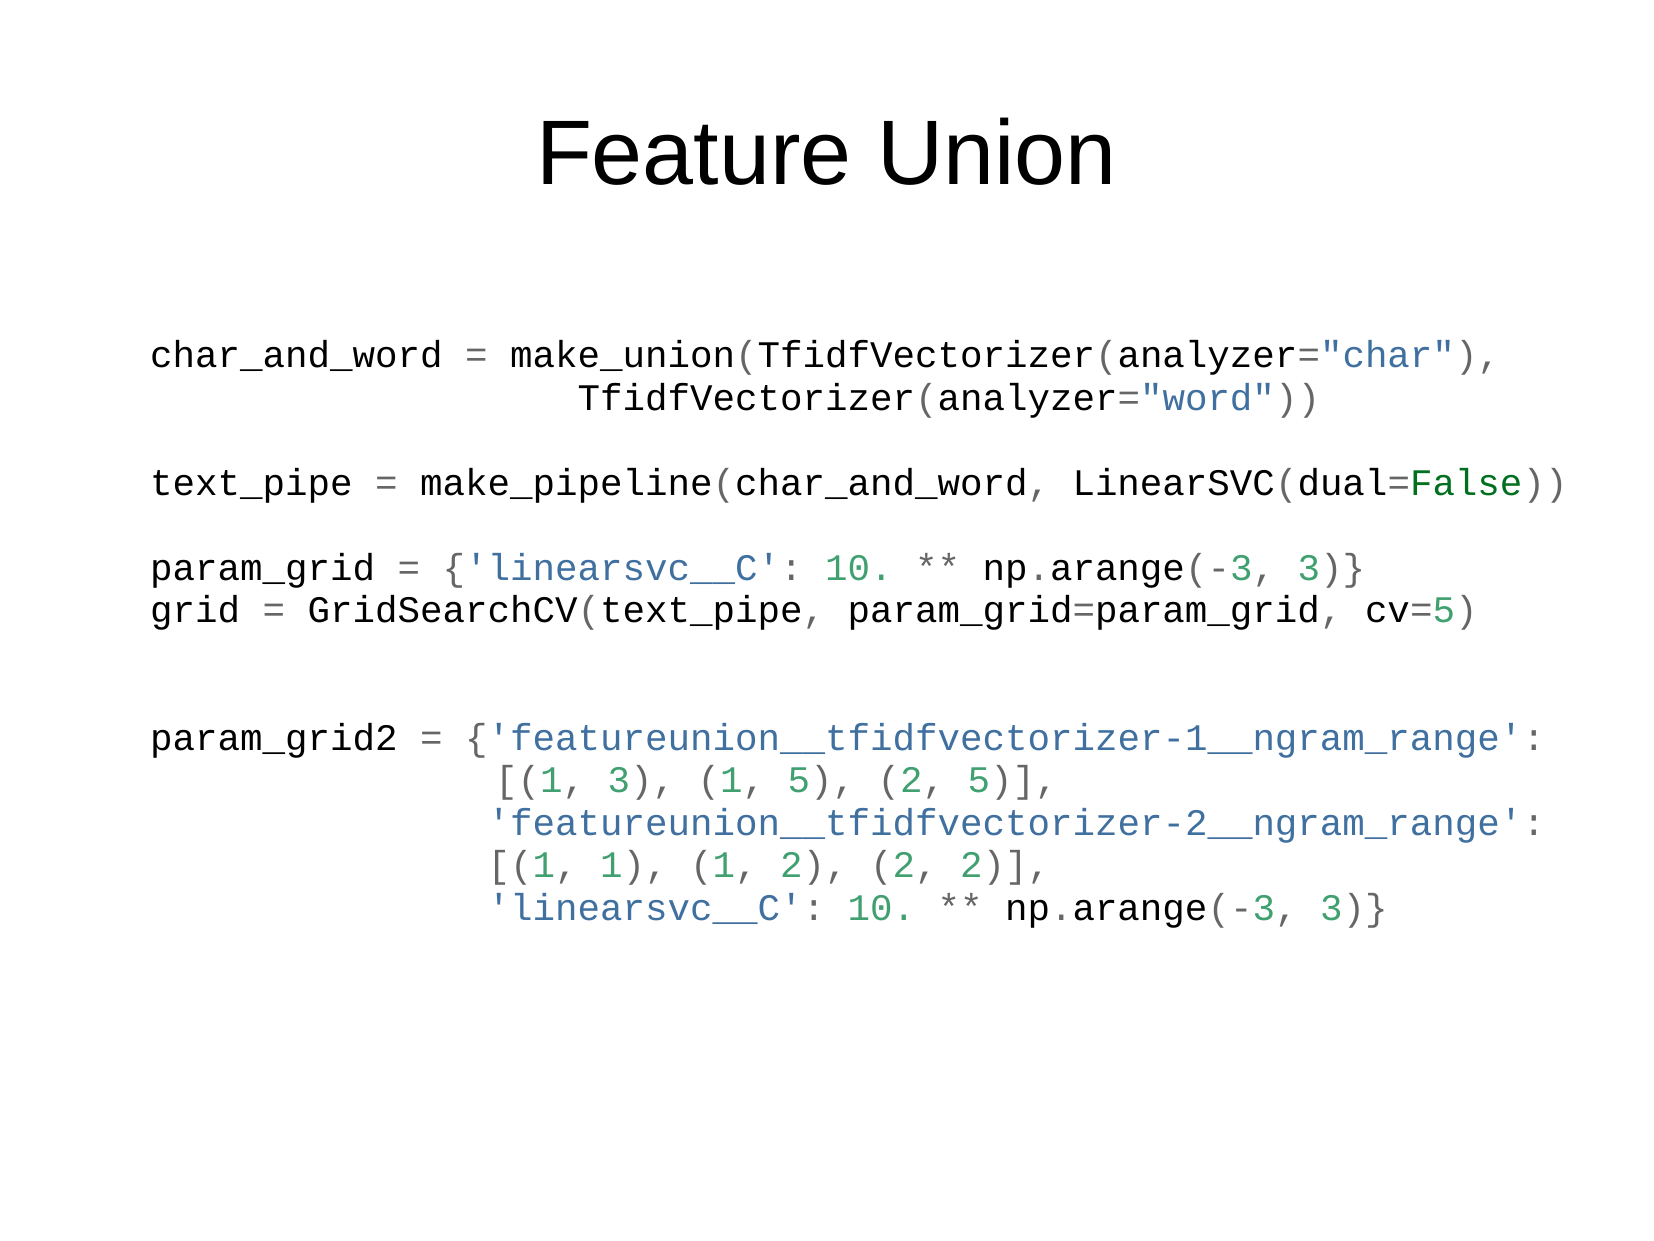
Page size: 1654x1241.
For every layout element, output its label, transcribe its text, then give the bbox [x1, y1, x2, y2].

title Feature Union [82, 49, 1571, 257]
text_box char_and_word = make_union(TfidfVectorizer(analyzer="char"), TfidfVectorizer(analyzer="word")) text_pipe = make_pipeline(char_and_word, LinearSVC(dual=False)) param_grid = {'linearsvc__C': 10. ** np.arange(-3, 3)} grid = GridSearchCV(text_pipe, param_grid=param_grid, cv=5) param_grid2 = {'featureunion__tfidfvectorizer-1__ngram_range': [(1, 3), (1, 5), (2, 5)], 'featureunion__tfidfvectorizer-2__ngram_range': [(1, 1), (1, 2), (2, 2)], 'linearsvc__C': 10. ** np.arange(-3, 3)} [150, 336, 1654, 936]
